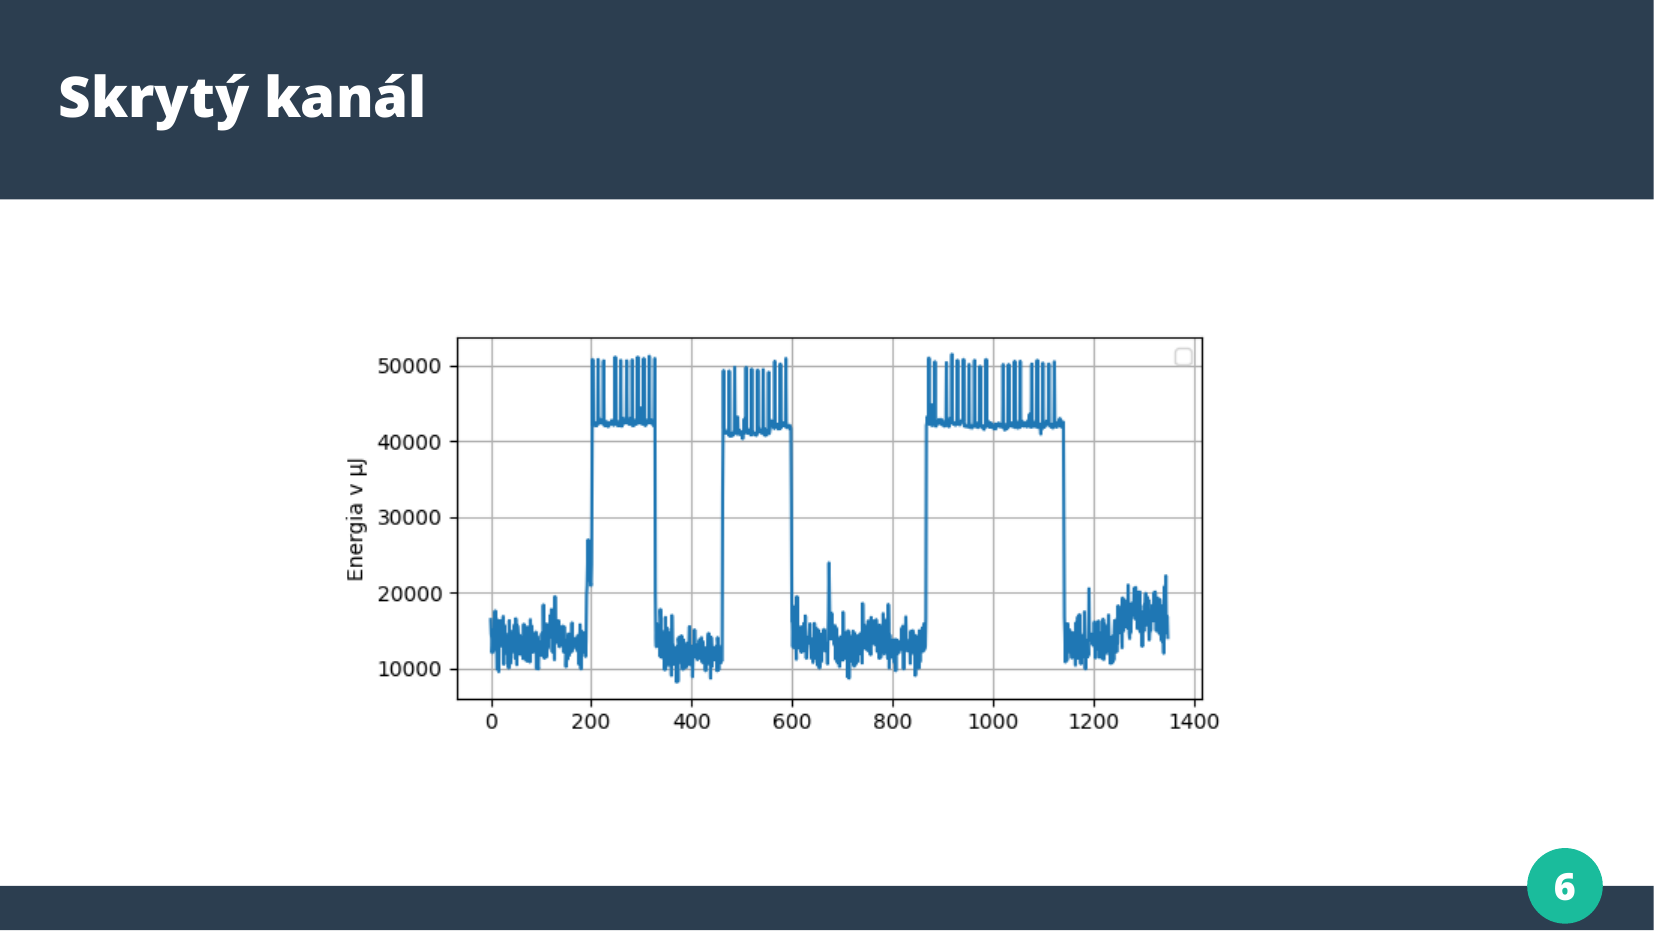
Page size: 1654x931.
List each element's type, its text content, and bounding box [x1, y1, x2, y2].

picture [337, 282, 1298, 751]
title Skrytý kanál [59, 37, 1595, 155]
